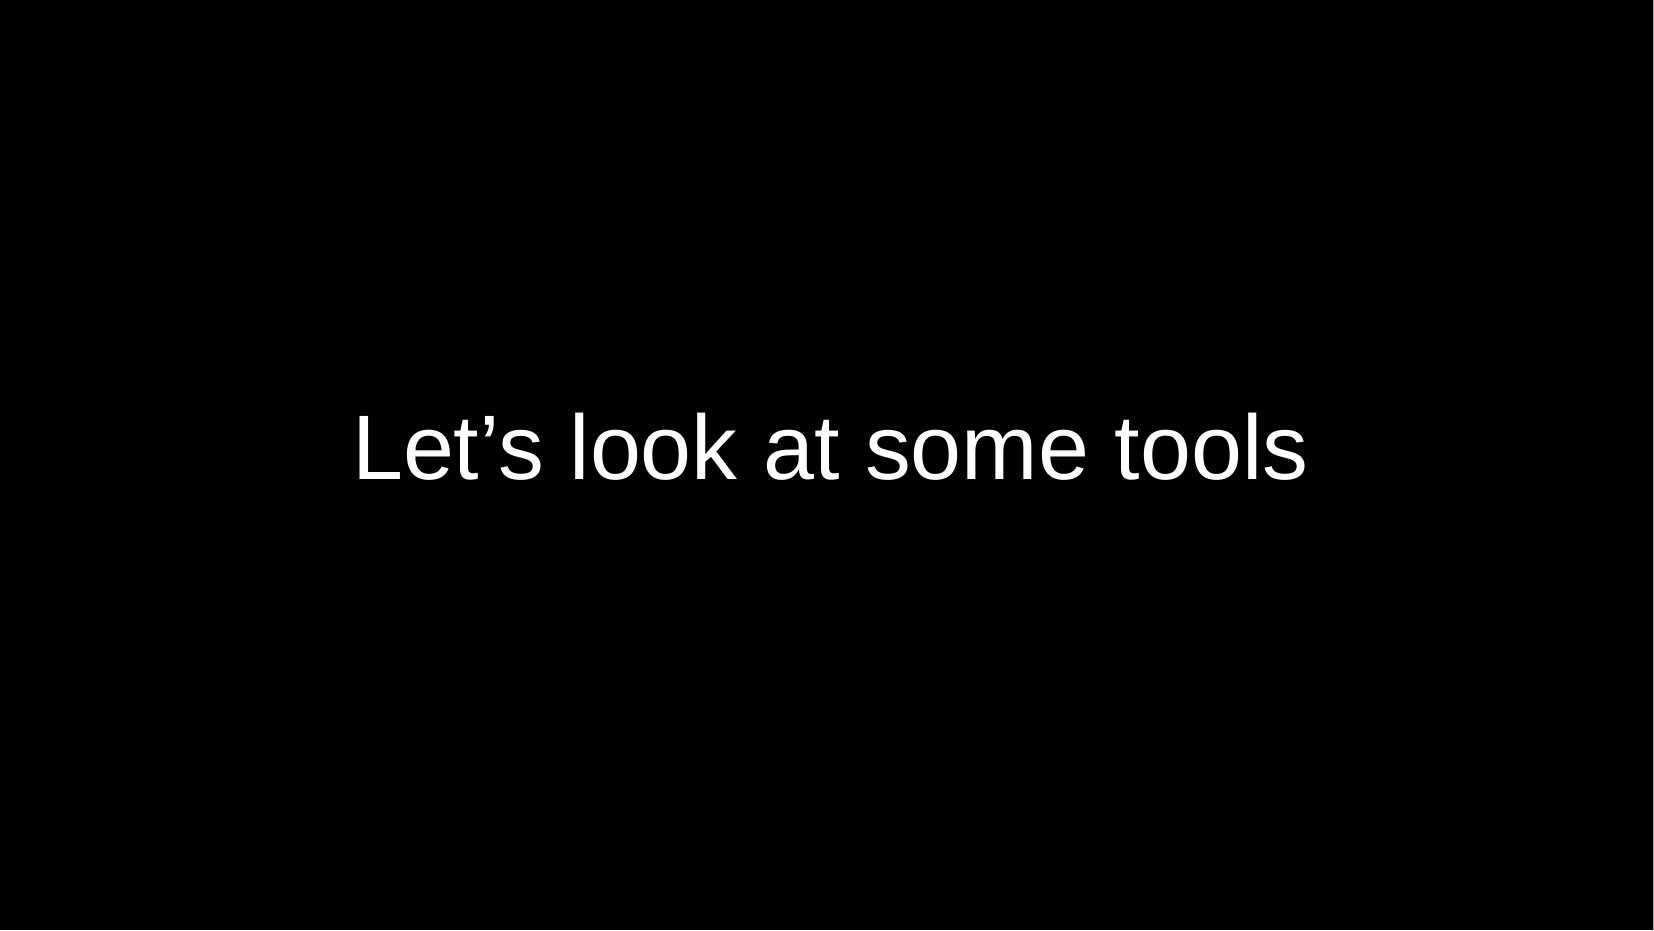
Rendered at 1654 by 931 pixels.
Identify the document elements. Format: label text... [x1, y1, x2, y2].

title Let’s look at some tools [86, 369, 1576, 526]
